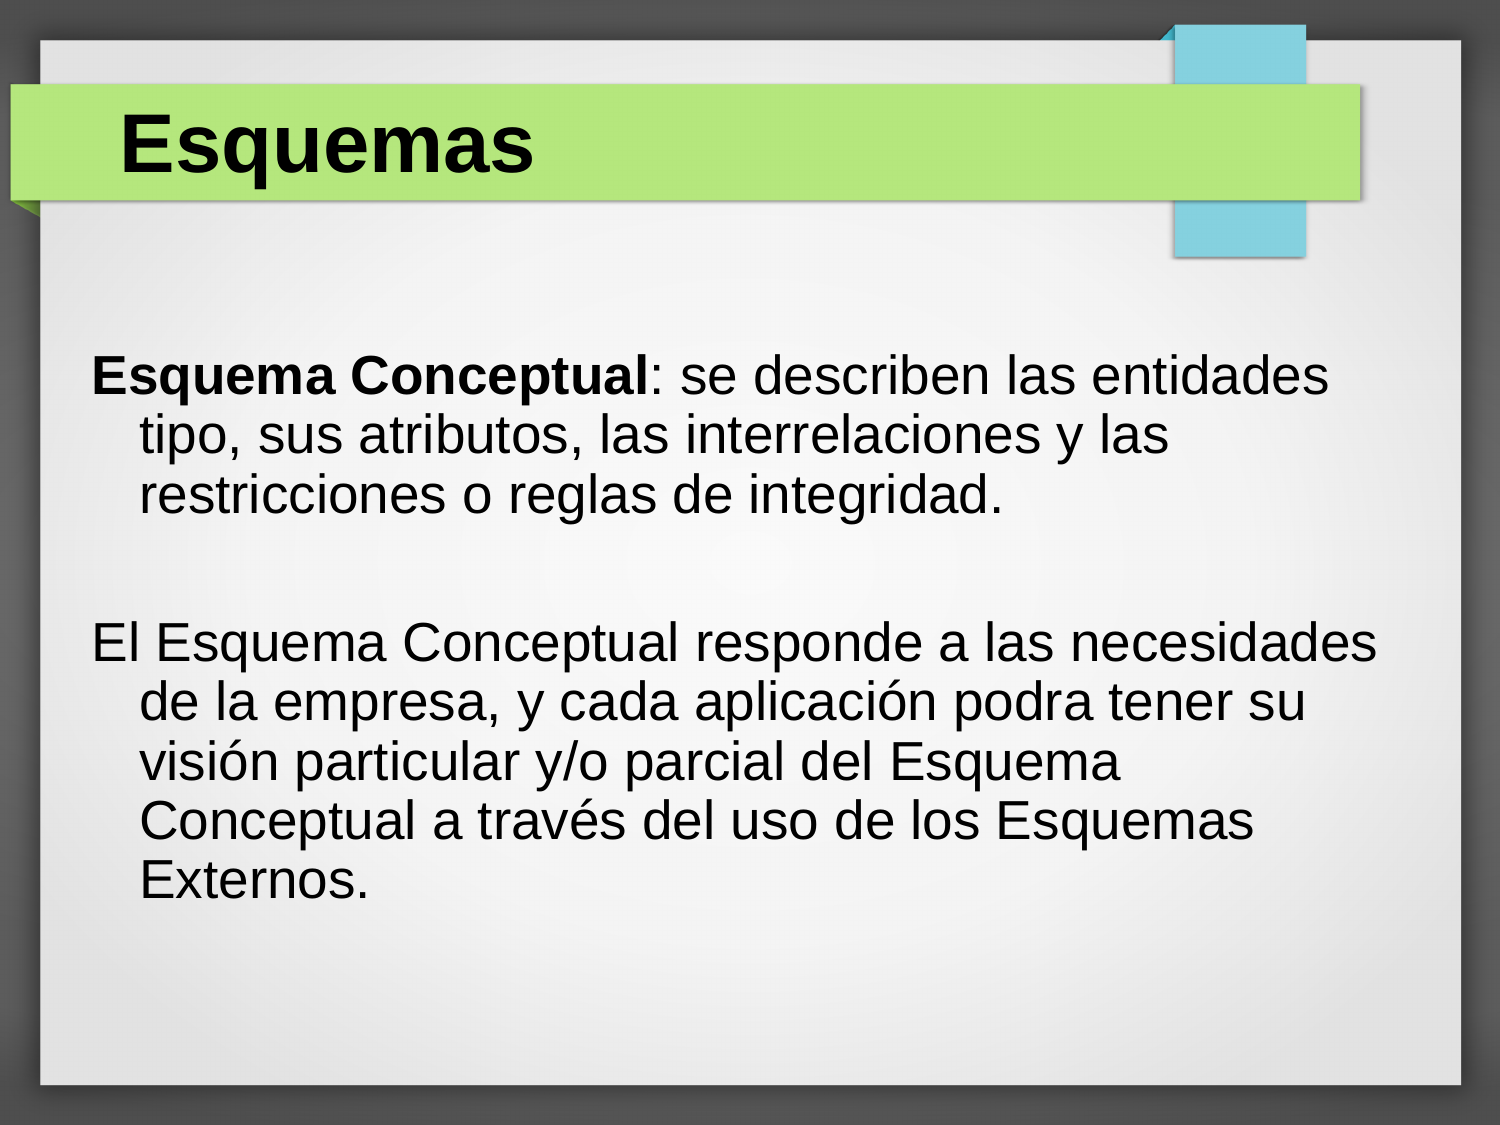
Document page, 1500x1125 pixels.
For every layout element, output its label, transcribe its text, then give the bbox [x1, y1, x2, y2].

title Esquemas [75, 85, 1147, 193]
picture [0, 0, 1500, 1125]
list Esquema Conceptual: se describen las entidades tipo, sus atributos, las interrelaciones y las restricciones o reglas de integridad. El Esquema Conceptual responde a las necesidades de la empresa, y cada aplicación podra tener su visión particular y/o parcial del Esquema Conceptual a través del uso de los Esquemas Externos. [75, 267, 1426, 921]
